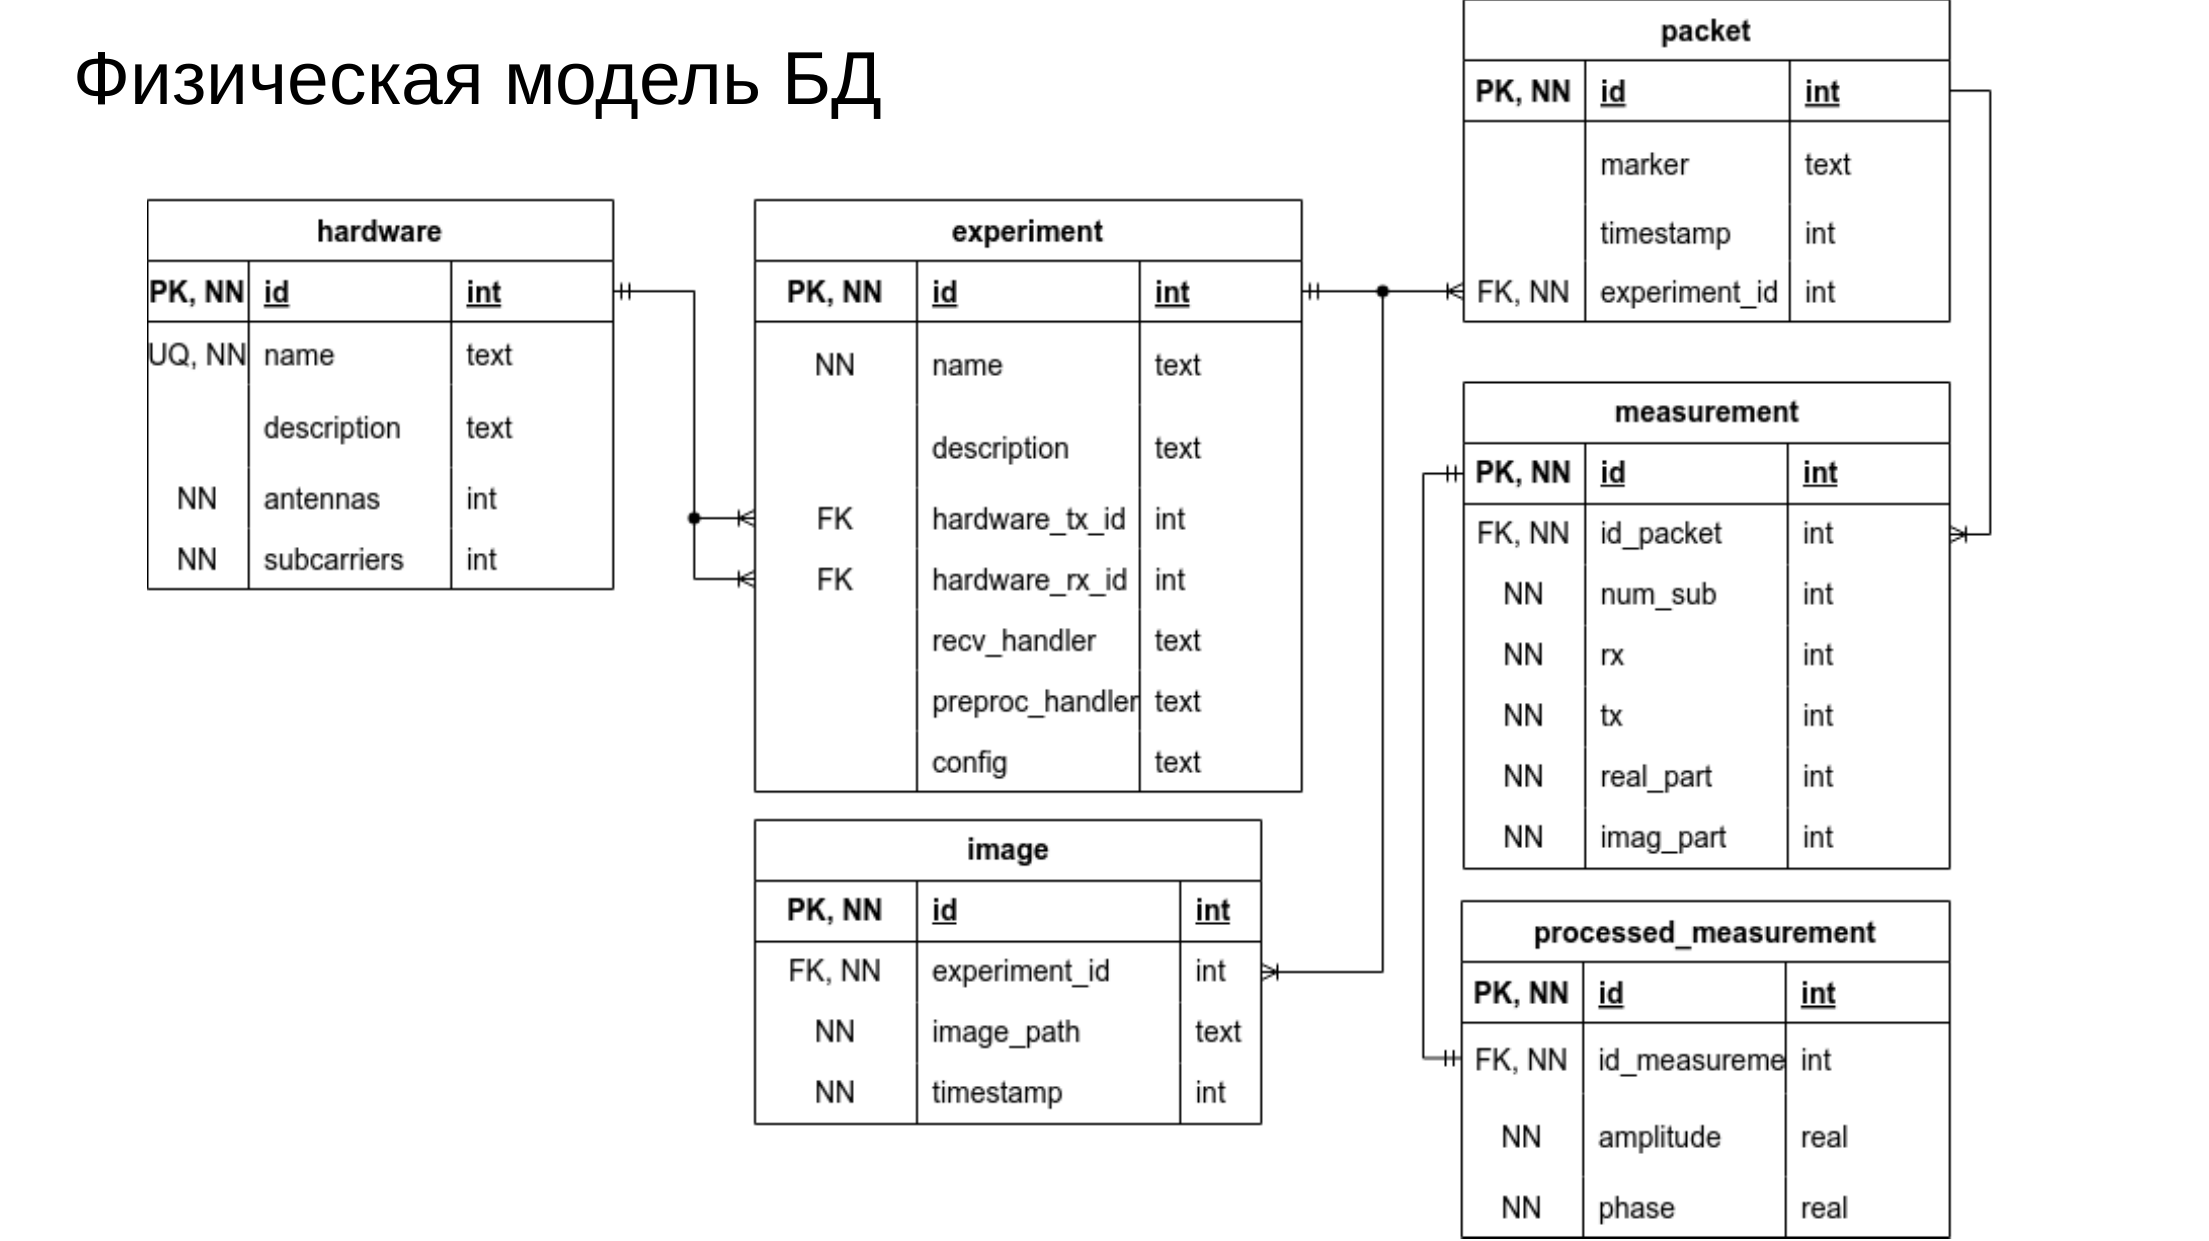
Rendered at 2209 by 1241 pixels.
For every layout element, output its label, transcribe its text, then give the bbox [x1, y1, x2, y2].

picture [147, 0, 2008, 1239]
text_box Физическая модель БД [59, 29, 1329, 178]
